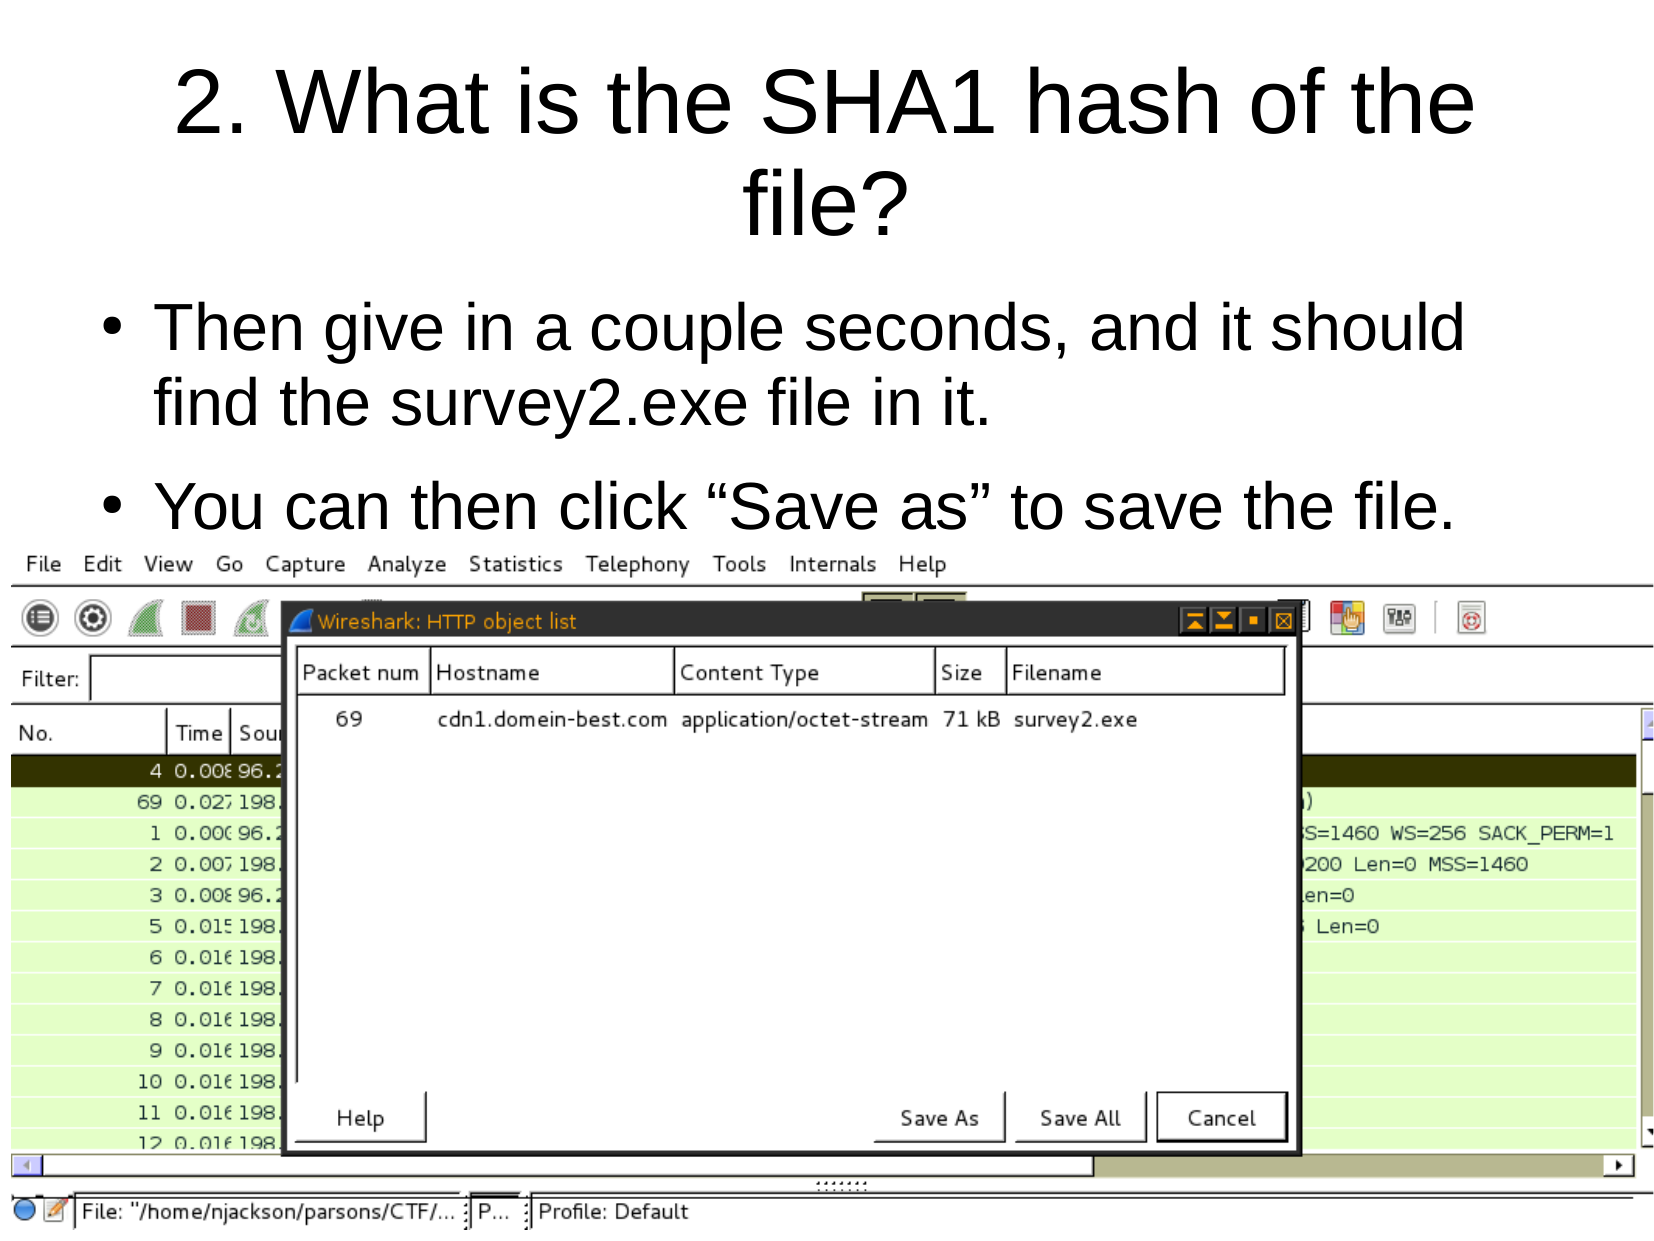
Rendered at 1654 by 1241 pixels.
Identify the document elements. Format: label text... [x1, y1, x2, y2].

picture [11, 539, 1654, 1231]
list Then give in a couple seconds, and it should find the survey2.exe file in it. You can then click “Save as” to save the file. [82, 290, 1571, 539]
title 2. What is the SHA1 hash of the file? [82, 49, 1571, 257]
